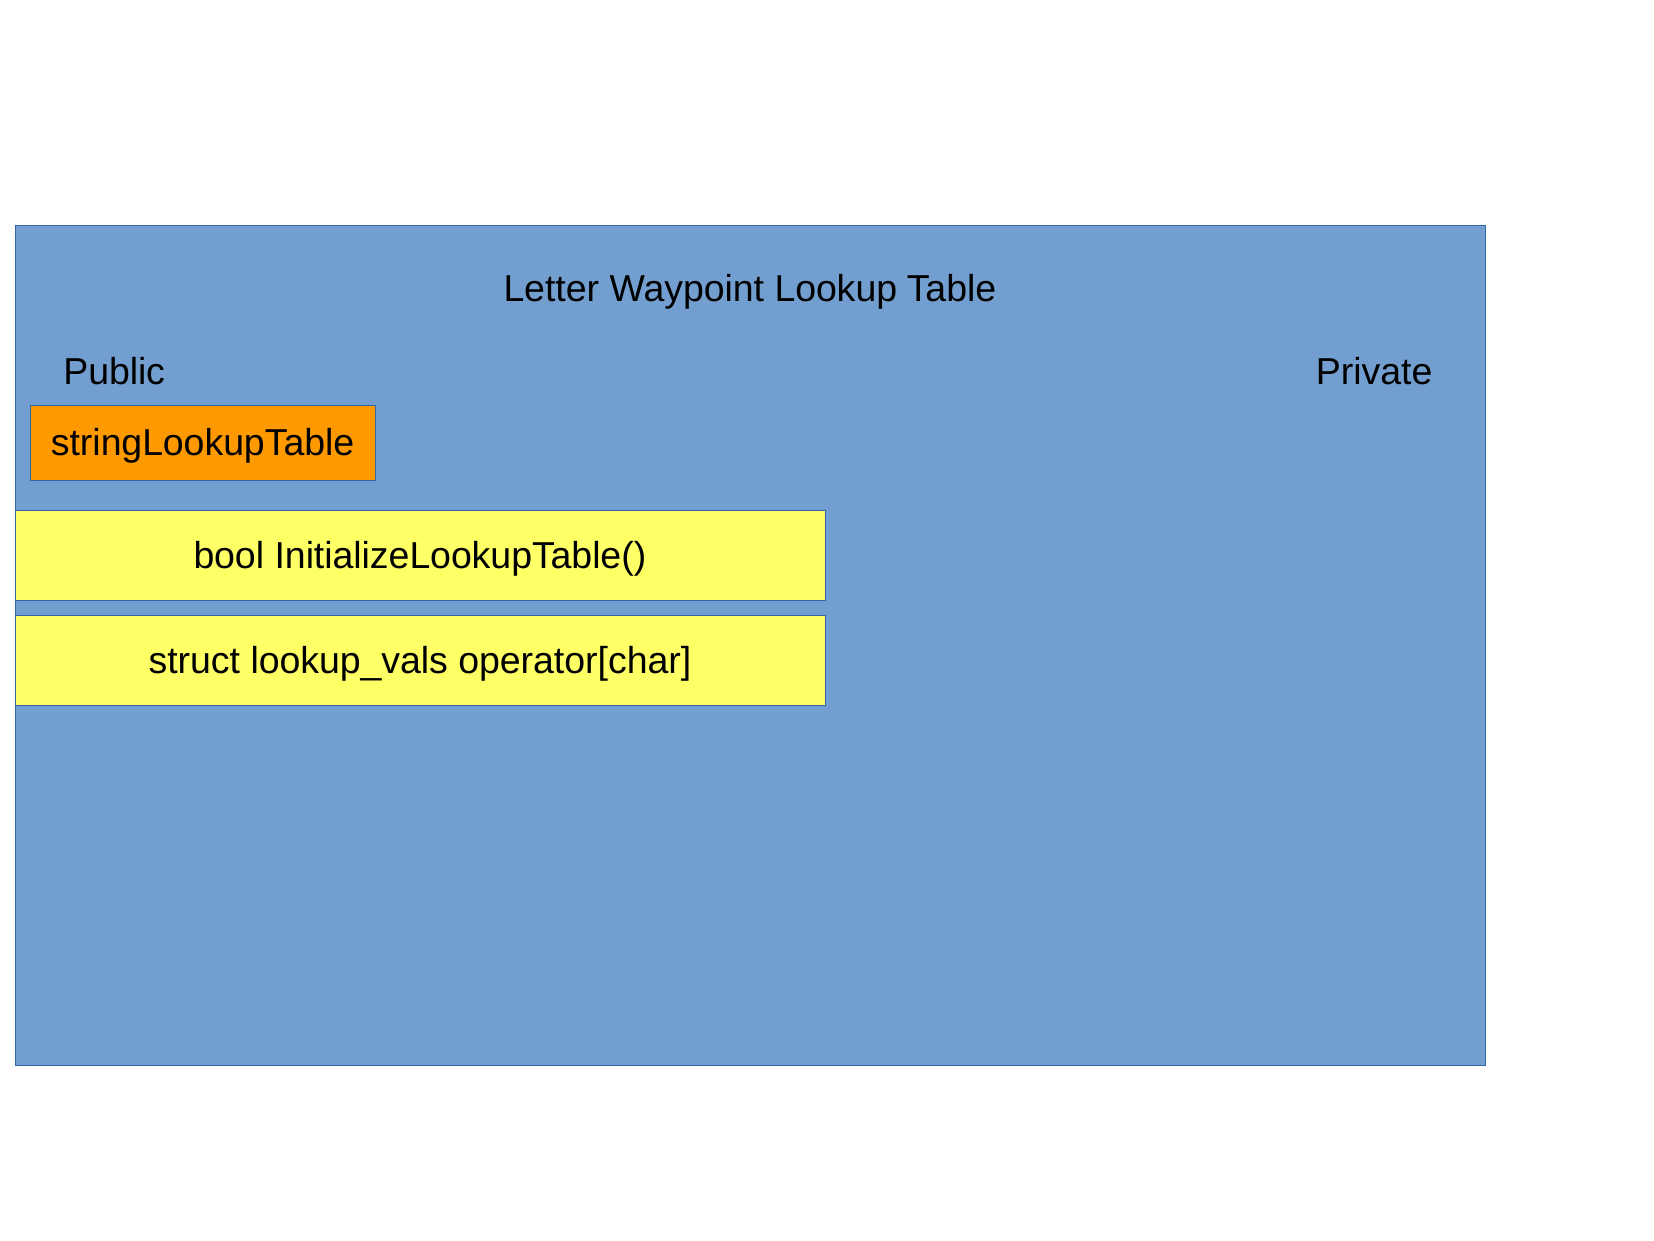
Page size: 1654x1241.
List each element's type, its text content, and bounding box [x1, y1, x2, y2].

text_box struct lookup_vals operator[char] [15, 615, 826, 706]
text_box stringLookupTable [30, 405, 376, 481]
text_box bool InitializeLookupTable() [15, 510, 826, 601]
text_box Letter Waypoint Lookup Table Public Private [15, 225, 1486, 1066]
